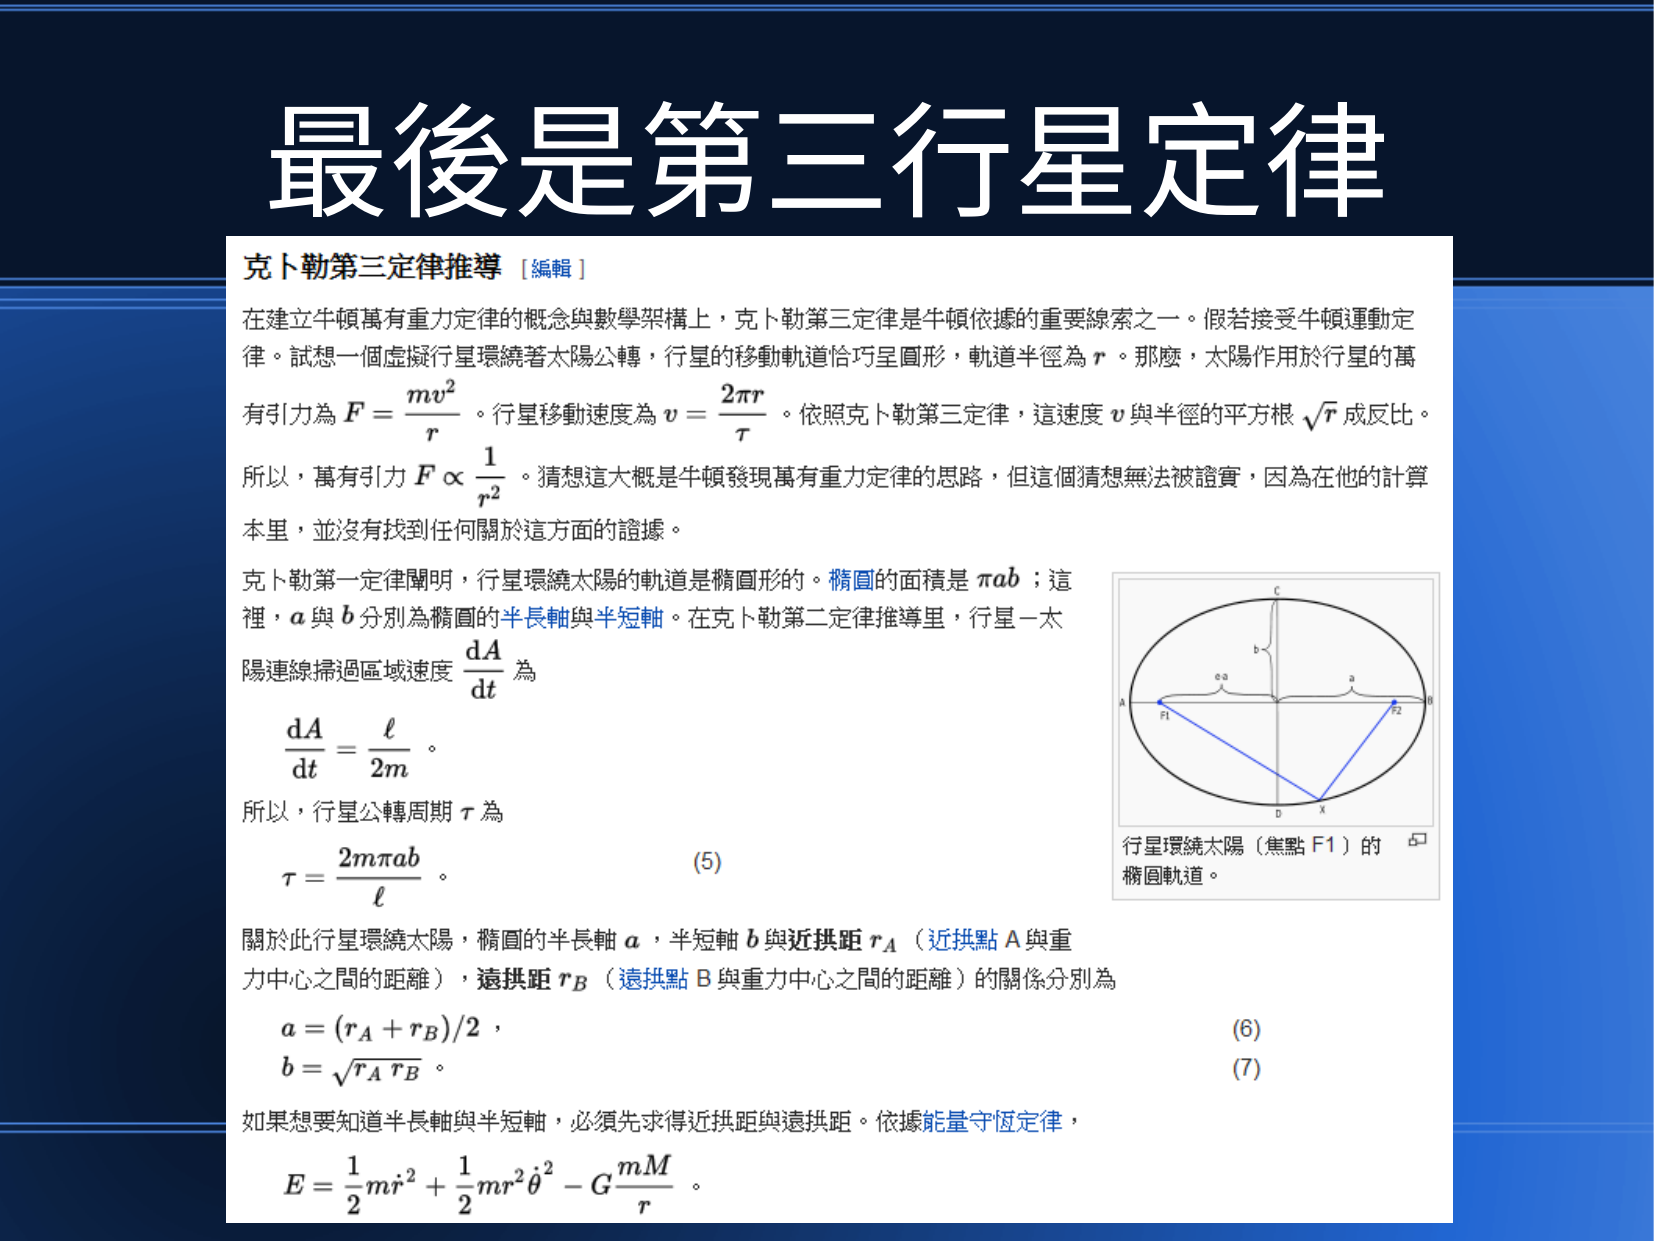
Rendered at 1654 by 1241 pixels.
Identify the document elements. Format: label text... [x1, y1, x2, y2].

title 最後是第三行星定律 [82, 49, 1571, 257]
picture [0, 0, 1654, 1241]
